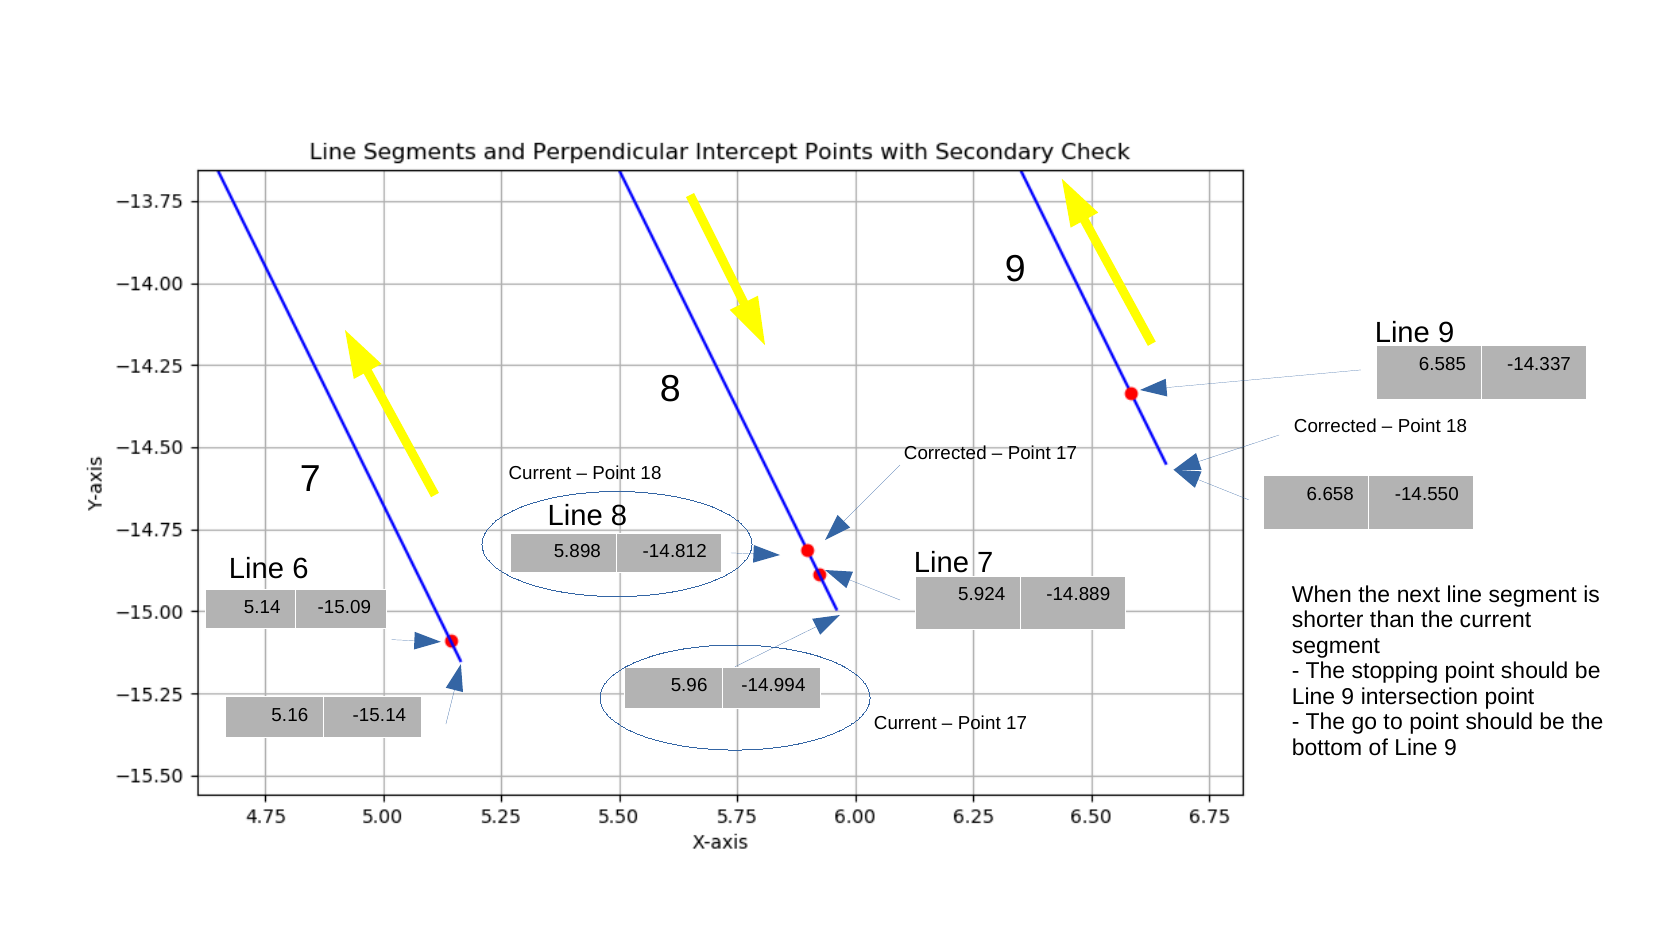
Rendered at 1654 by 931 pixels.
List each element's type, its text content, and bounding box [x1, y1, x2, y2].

table_header 5.16 [226, 697, 323, 737]
text_box Current – Point 18 [493, 455, 715, 513]
table_header -14.994 [723, 668, 820, 708]
table_header 6.585 [1377, 357, 1481, 399]
table_header -15.14 [324, 697, 421, 737]
text_box 7 [285, 450, 346, 507]
text_box Line 9 [1360, 308, 1506, 357]
text_box Line 7 [899, 538, 1046, 587]
table_header -14.337 [1482, 346, 1586, 399]
table_header 5.96 [625, 668, 722, 708]
text_box When the next line segment is shorter than the current segment - The stopping point should be Line 9 intersection point - The go to point should be the bottom of Line 9 [1277, 574, 1621, 768]
table_header 6.658 [1264, 476, 1368, 529]
table_header -14.812 [617, 534, 721, 572]
table_header -14.889 [1021, 577, 1125, 629]
table_header 5.14 [206, 590, 295, 628]
text_box Corrected – Point 18 [1279, 408, 1501, 466]
table_header -14.550 [1369, 476, 1473, 529]
text_box Line 6 [214, 544, 361, 593]
text_box Line 8 [533, 513, 679, 539]
text_box 9 [990, 240, 1051, 297]
text_box Corrected – Point 17 [889, 435, 1111, 492]
table_header -15.09 [296, 590, 386, 628]
text_box Current – Point 17 [859, 705, 1081, 762]
table_header 5.898 [511, 534, 616, 572]
picture [60, 89, 1290, 861]
table_header 5.924 [916, 587, 1020, 629]
text_box 8 [645, 360, 706, 417]
